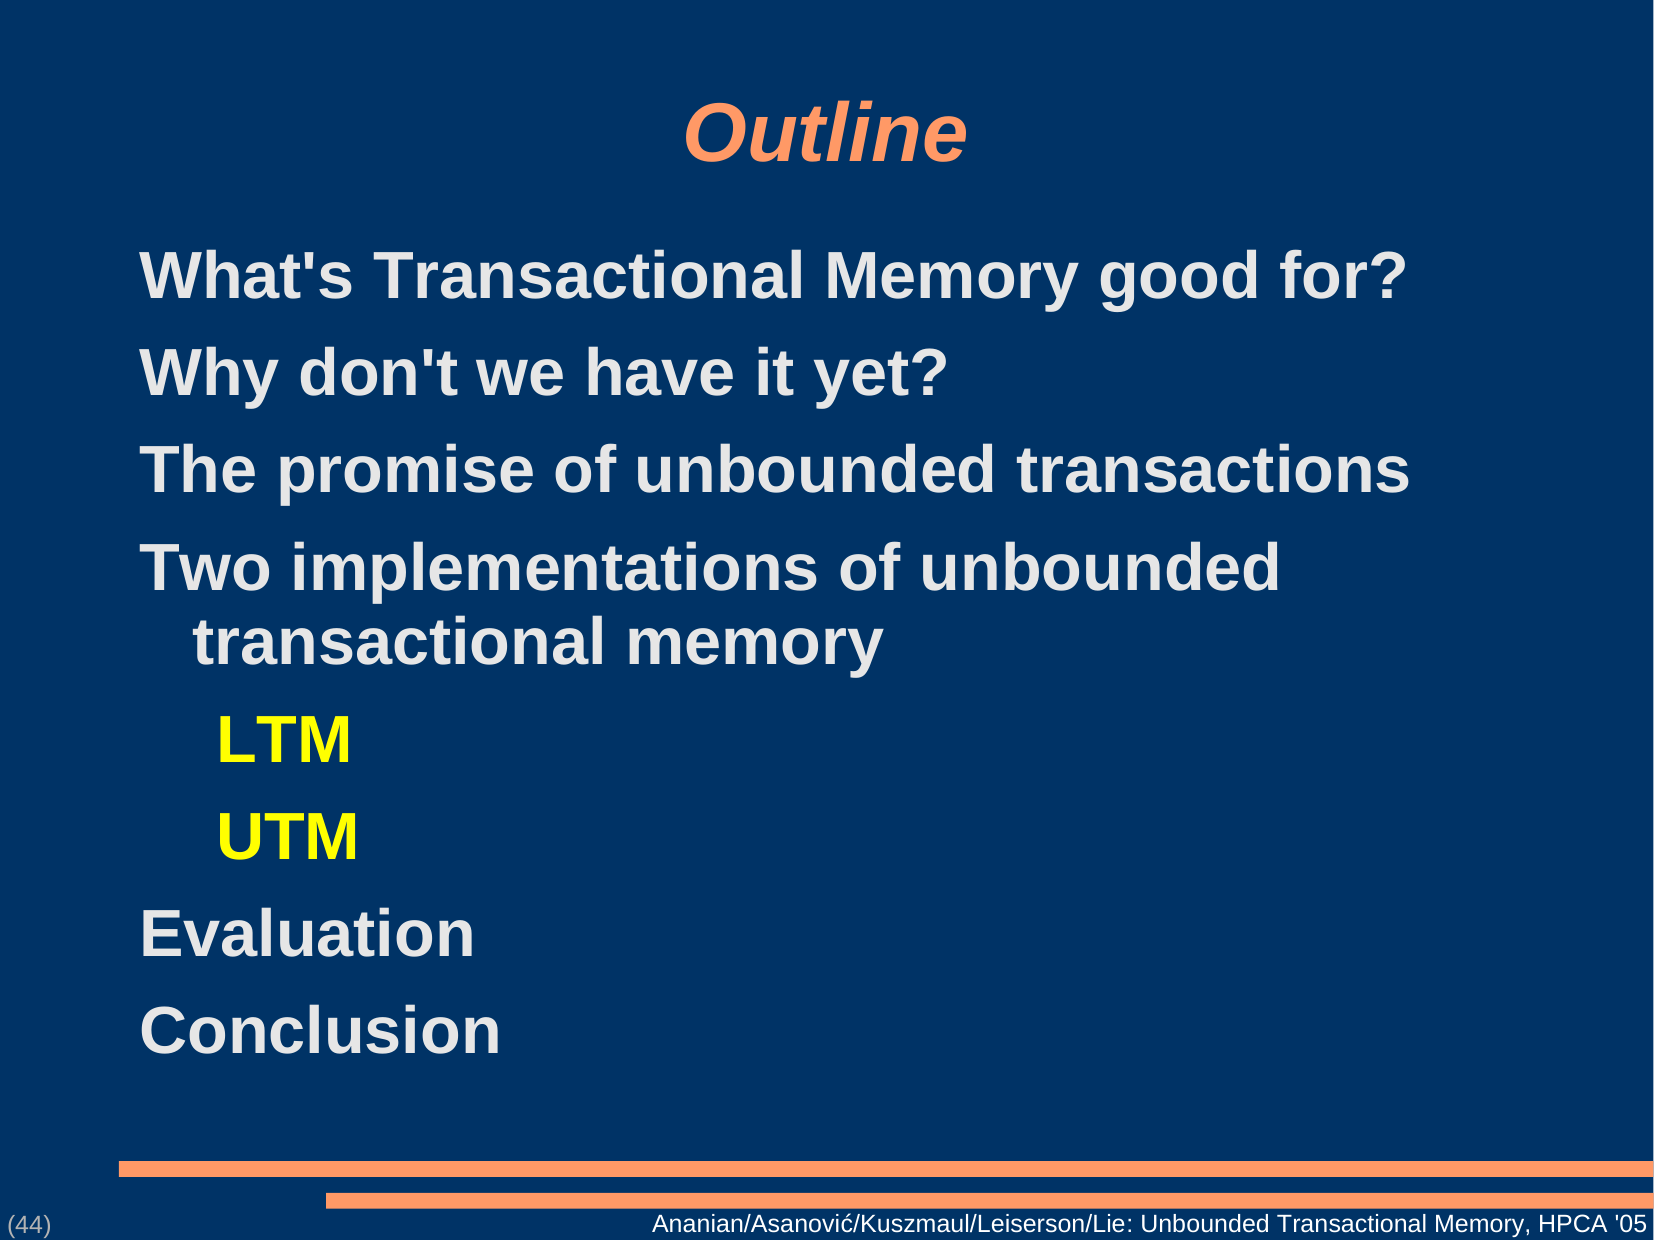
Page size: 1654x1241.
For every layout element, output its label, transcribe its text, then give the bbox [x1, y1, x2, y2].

title Outline [51, 28, 1600, 236]
list What's Transactional Memory good for? Why don't we have it yet? The promise of unbounded transactions Two implementations of unbounded transactional memory LTM UTM Evaluation Conclusion [121, 237, 1561, 1132]
